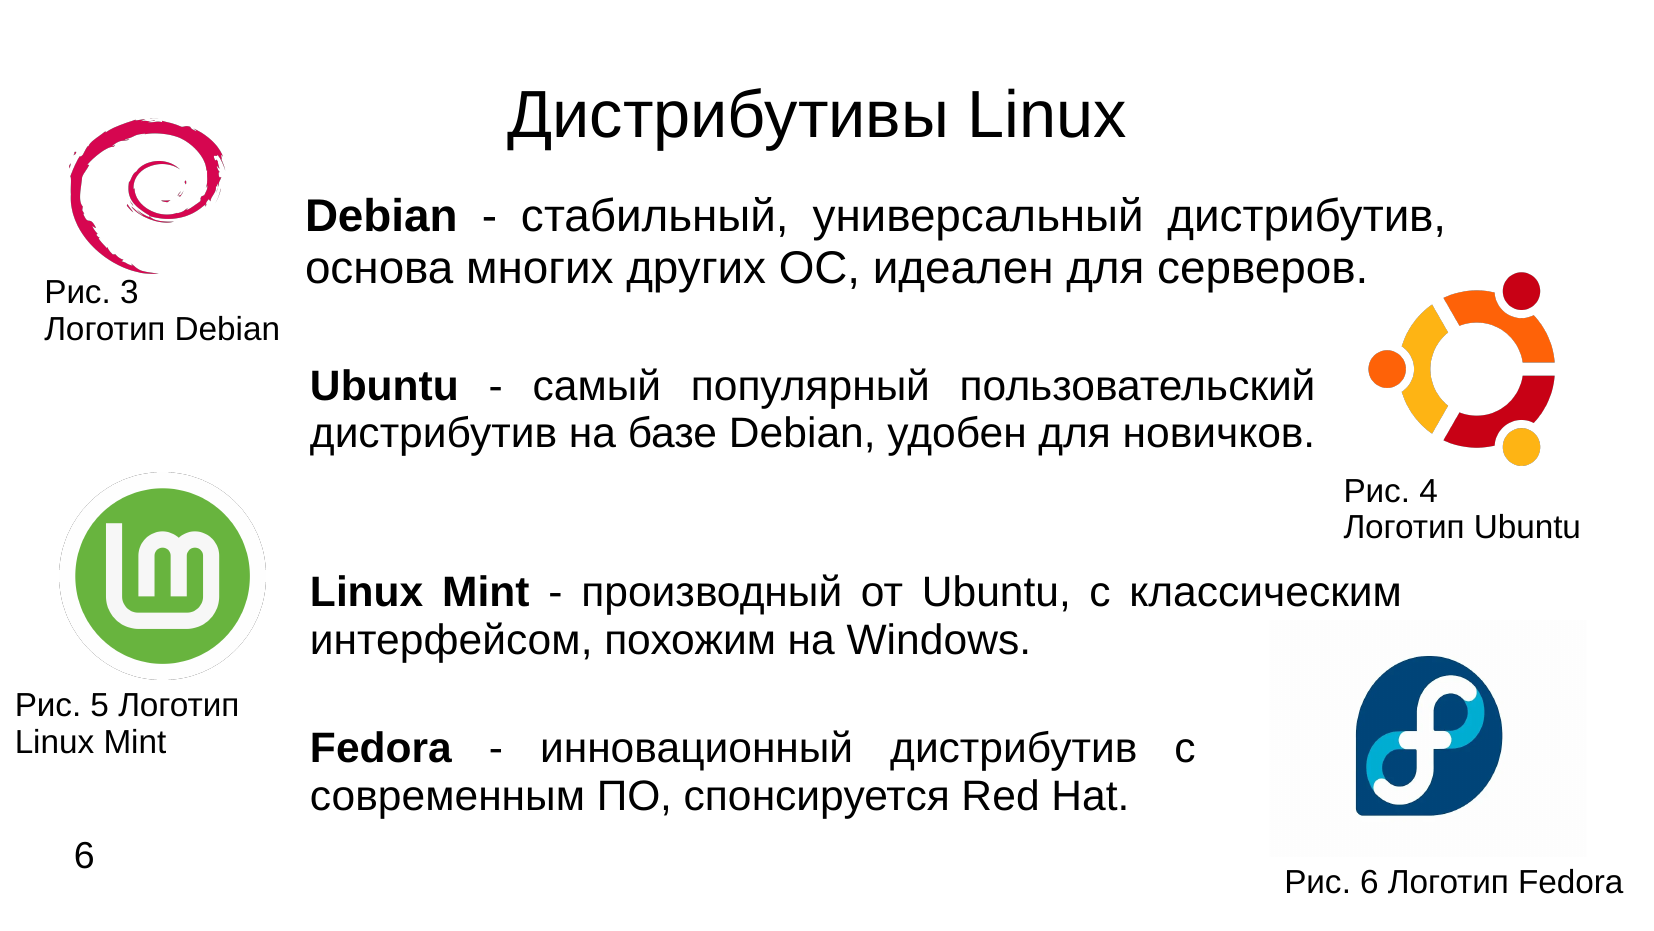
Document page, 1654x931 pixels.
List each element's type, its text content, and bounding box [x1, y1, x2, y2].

text_box Рис. 5 Логотип Linux Mint [0, 679, 266, 806]
picture [59, 472, 266, 679]
text_box Fedora - инновационный дистрибутив с современным ПО, спонсируется Red Hat. [295, 716, 1211, 827]
text_box Ubuntu - самый популярный пользовательский дистрибутив на базе Debian, удобен для новичков. [295, 354, 1358, 537]
text_box <номер> [59, 826, 621, 897]
picture [1358, 265, 1565, 464]
picture [1269, 620, 1587, 856]
text_box Рис. 3 Логотип Debian [29, 265, 296, 392]
text_box Рис. 6 Логотип Fedora [1269, 856, 1639, 909]
text_box Linux Mint - производный от Ubuntu, с классическим интерфейсом, похожим на Windows. [295, 561, 1418, 671]
picture [31, 118, 266, 265]
text_box Рис. 4 Логотип Ubuntu [1328, 464, 1625, 591]
title Дистрибутивы Linux [82, 37, 1571, 193]
list Debian - стабильный, универсальный дистрибутив, основа многих других ОС, идеален для серверов. [305, 190, 1447, 296]
